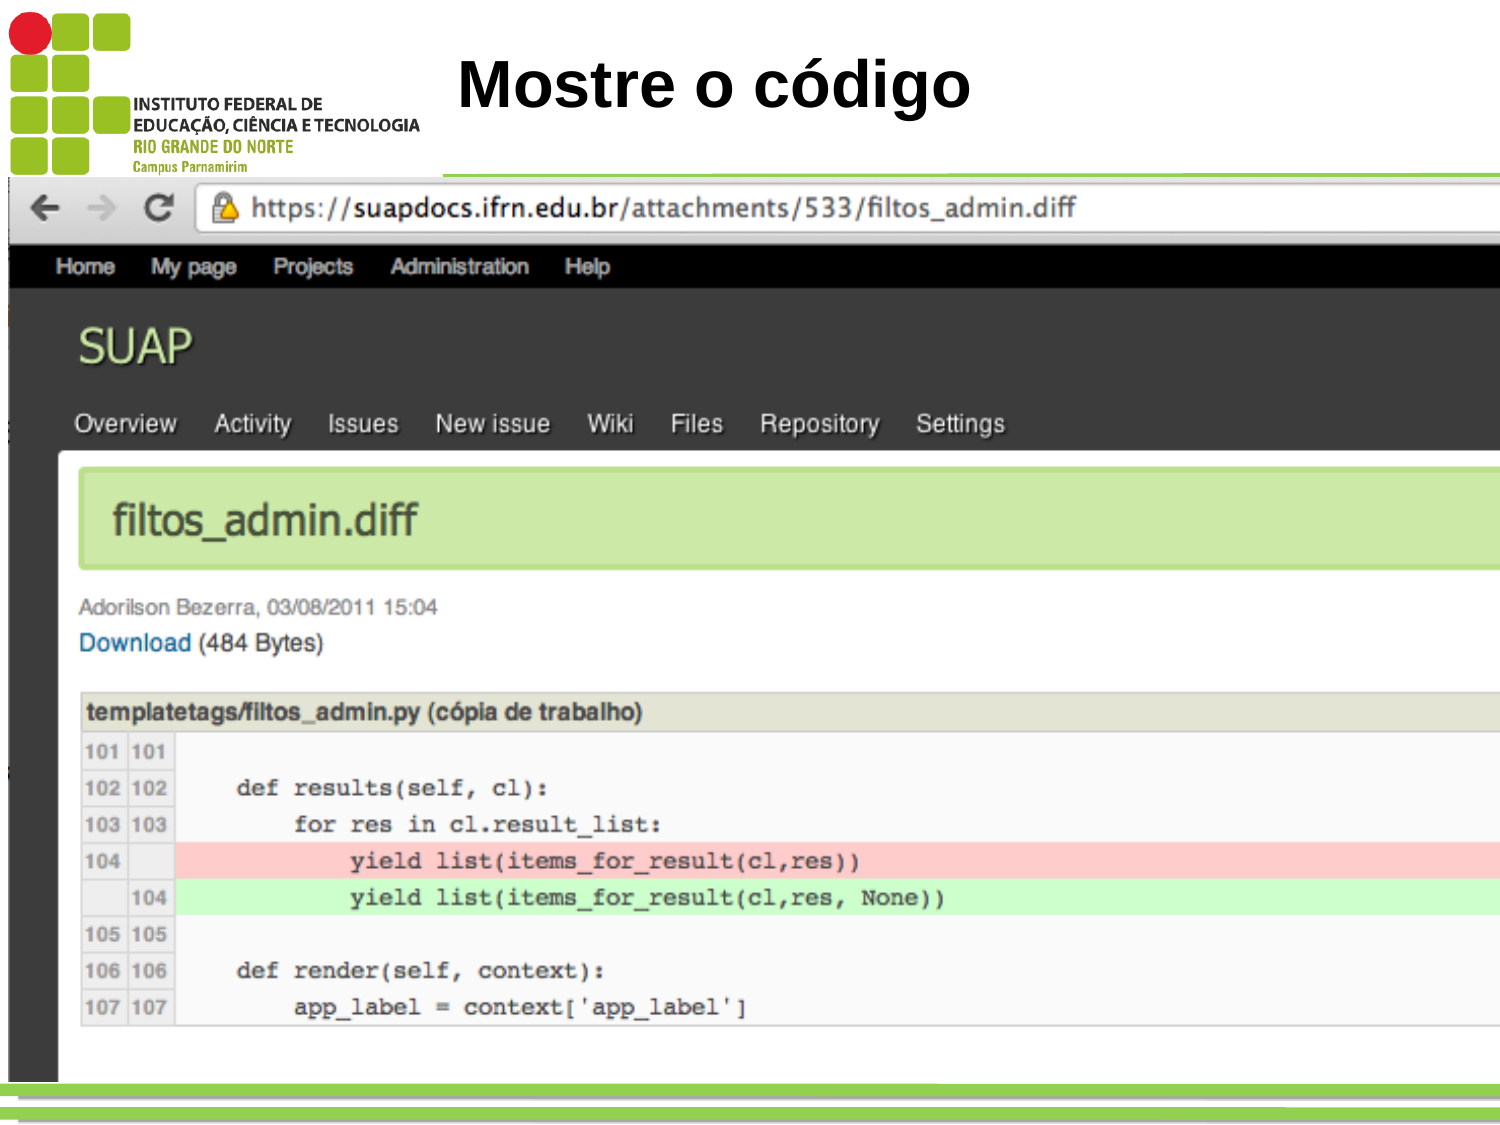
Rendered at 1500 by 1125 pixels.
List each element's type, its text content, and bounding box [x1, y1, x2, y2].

picture [5, 2, 1500, 1082]
title Mostre o código [442, 0, 1499, 170]
